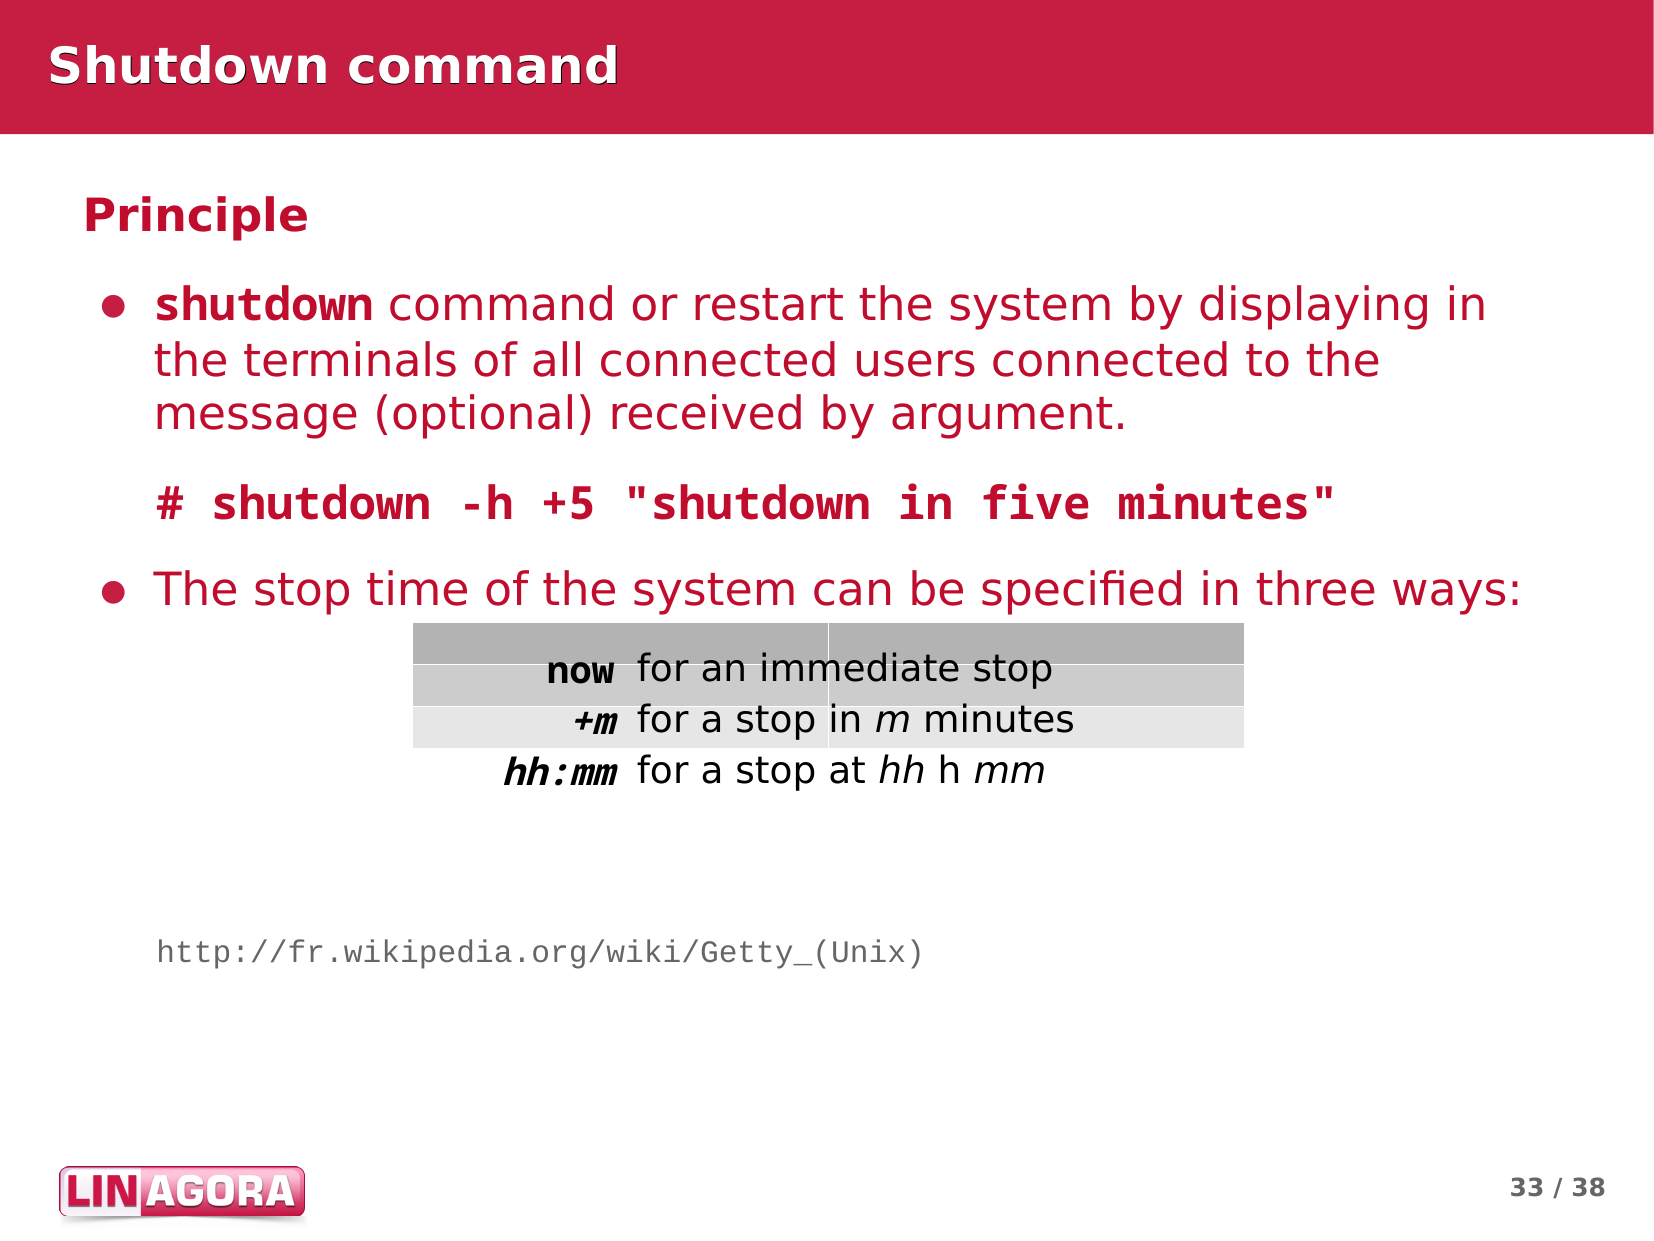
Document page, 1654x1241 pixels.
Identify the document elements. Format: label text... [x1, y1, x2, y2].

table_header now [444, 643, 637, 694]
table_cell for a stop in m minutes [637, 694, 1210, 746]
table_cell [1210, 707, 1244, 748]
picture [59, 1166, 308, 1229]
list Principle shutdown command or restart the system by displaying in the terminals of all connected users connected to the message (optional) received by argument. # shutdown -h +5 "shutdown in five minutes" The stop time of the system can be specified in three ways: [82, 188, 1571, 1134]
table_header for an immediate stop [637, 643, 1210, 694]
table_cell for a stop at hh h mm [637, 746, 1210, 797]
table_cell [1210, 665, 1244, 706]
table_cell [413, 665, 444, 706]
table_cell [413, 707, 444, 748]
table_cell +m [444, 694, 637, 746]
table_header [413, 623, 828, 664]
text_box http://fr.wikipedia.org/wiki/Getty_(Unix) [141, 928, 1028, 981]
table_cell hh:mm [444, 746, 637, 797]
table_header [829, 623, 1244, 664]
title Shutdown command [47, 7, 1624, 126]
